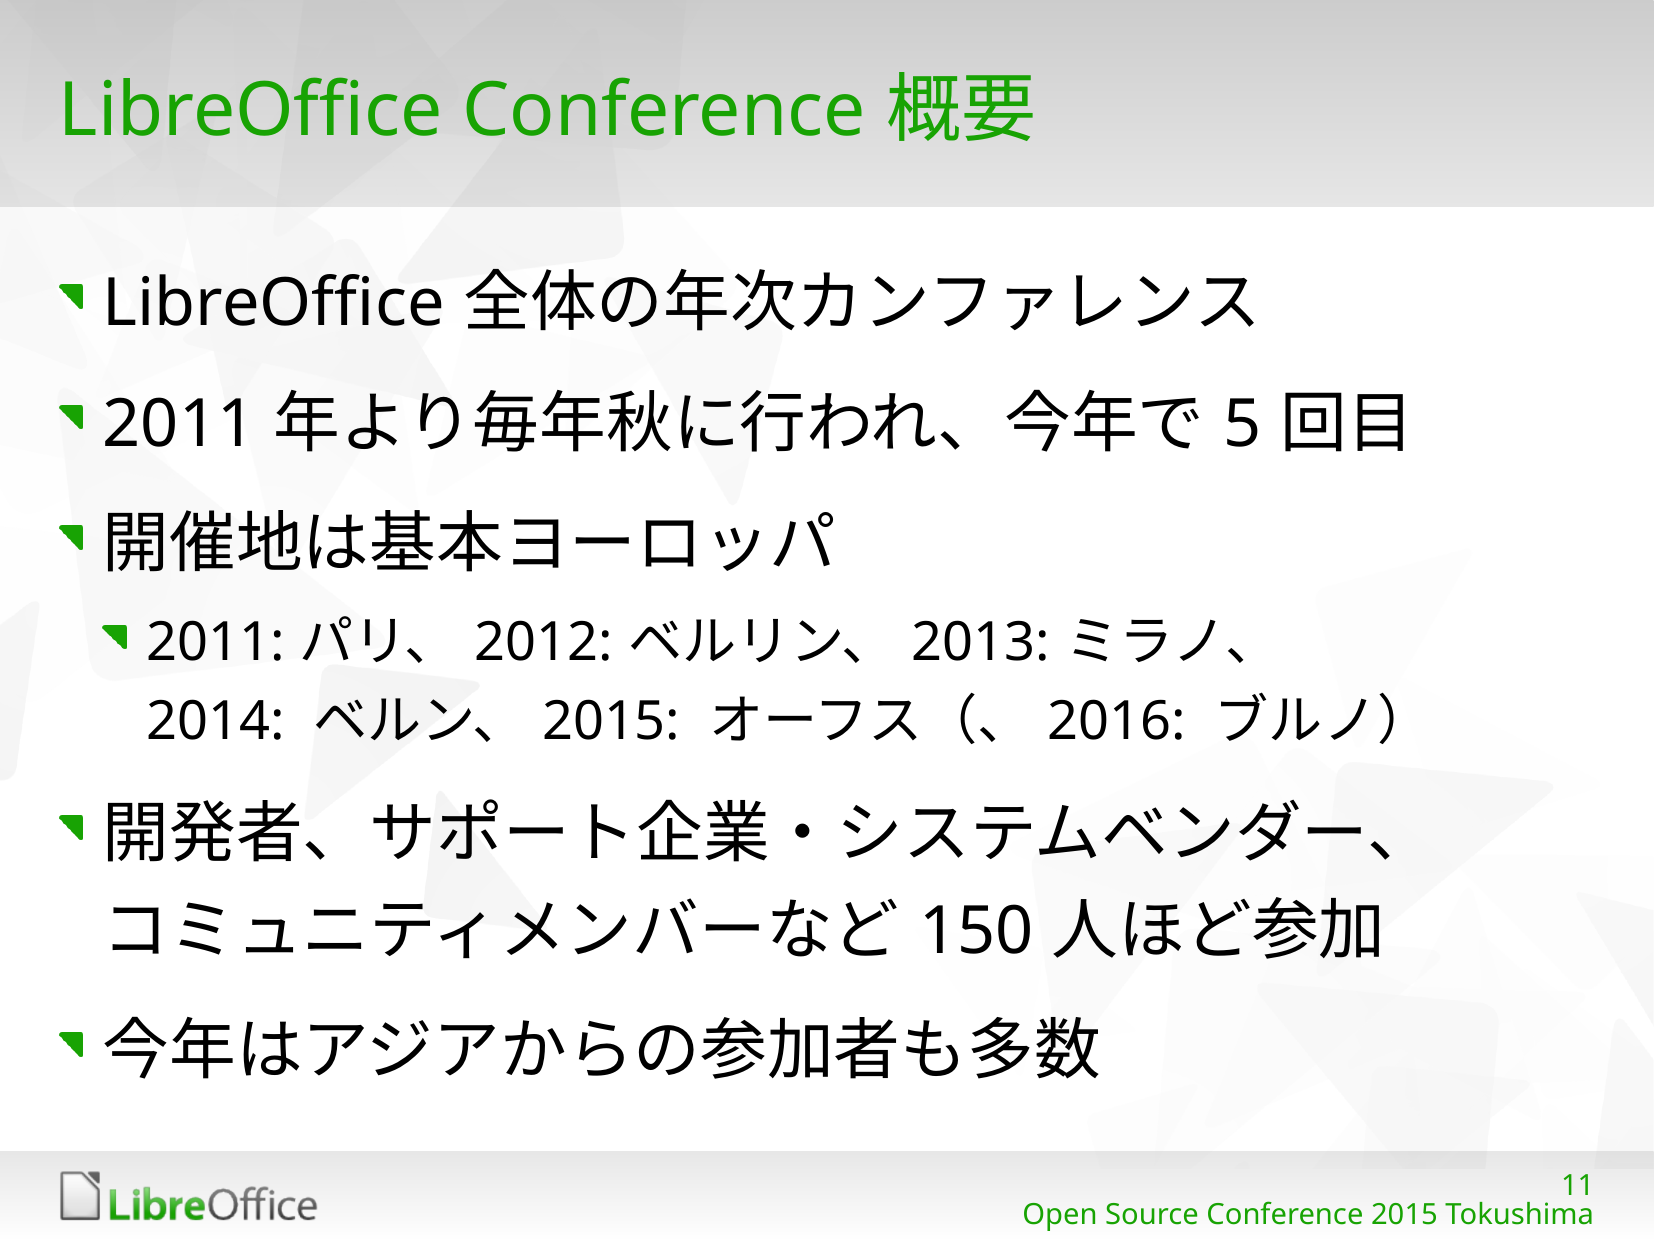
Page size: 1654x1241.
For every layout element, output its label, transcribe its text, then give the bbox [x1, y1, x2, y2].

list LibreOffice全体の年次カンファレンス 2011年より毎年秋に行われ、今年で5回目 開催地は基本ヨーロッパ 2011:パリ、2012:ベルリン、2013:ミラノ、 2014: ベルン、2015: オーフス（、2016: ブルノ） 開発者、サポート企業・システムベンダー、 コミュニティメンバーなど150人ほど参加 今年はアジアからの参加者も多数 [59, 248, 1595, 968]
title LibreOffice Conference概要 [59, 29, 1595, 178]
picture [41, 1152, 337, 1240]
picture [0, 0, 783, 931]
picture [915, 548, 1654, 1169]
picture [59, 1032, 83, 1057]
picture [915, 1036, 922, 1049]
